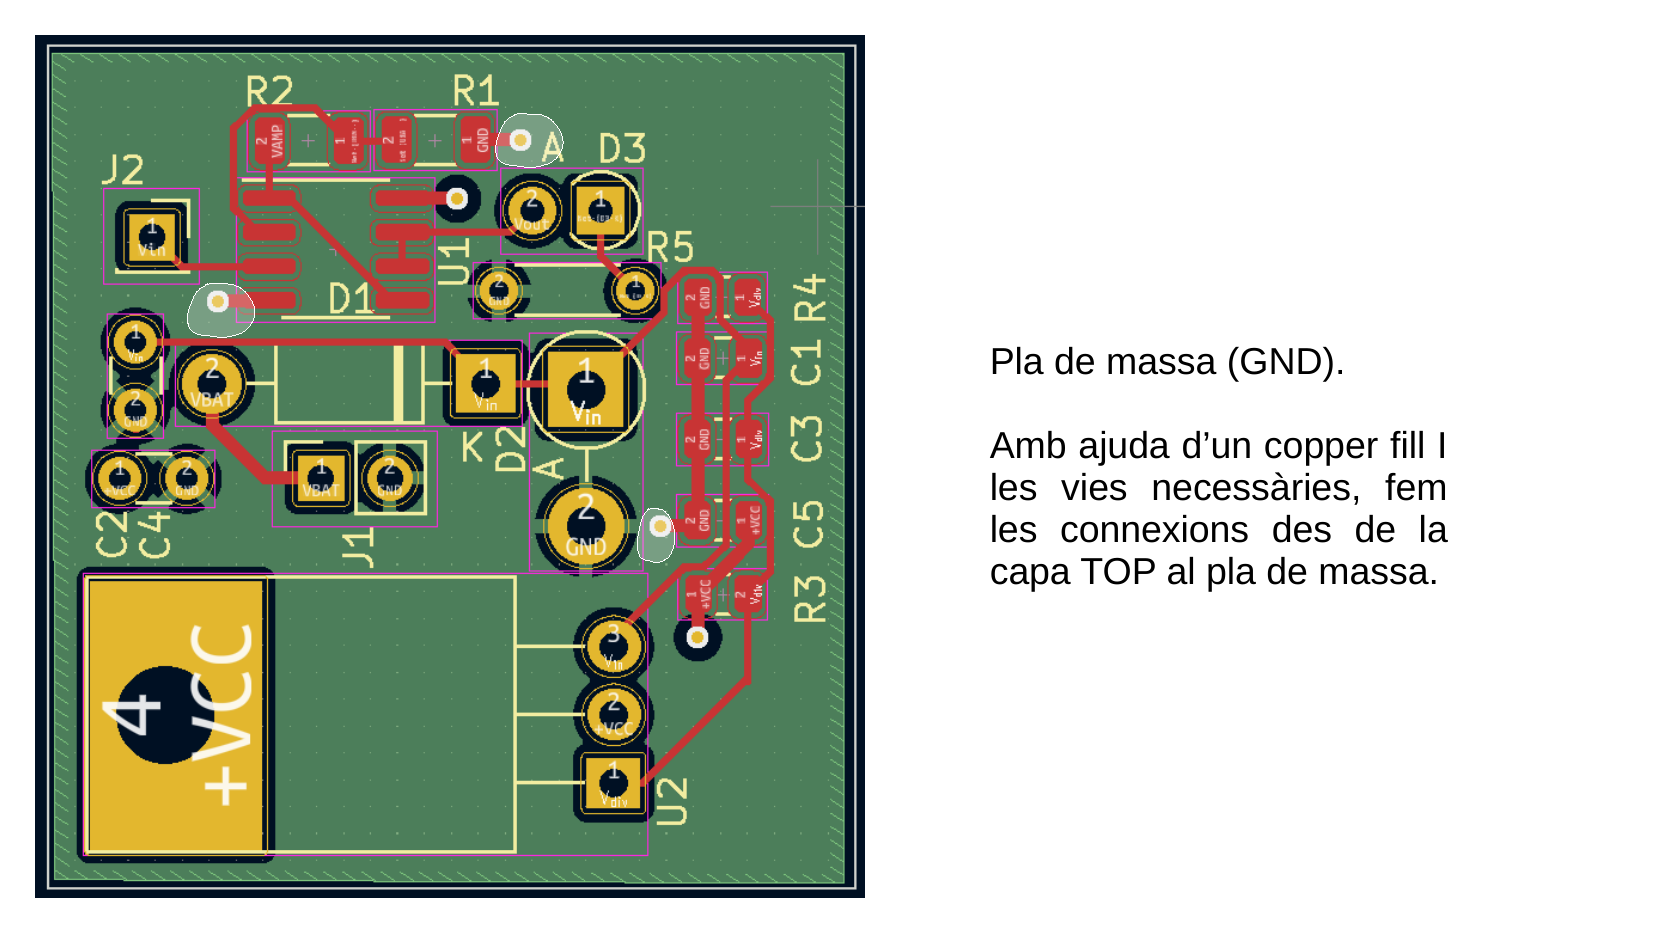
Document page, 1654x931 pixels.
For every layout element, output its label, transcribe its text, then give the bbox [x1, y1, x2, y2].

text_box [637, 508, 675, 563]
picture [35, 35, 865, 898]
text_box [187, 283, 255, 338]
text_box [495, 113, 564, 168]
text_box Pla de massa (GND). Amb ajuda d’un copper fill I les vies necessàries, fem les connexions des de la capa TOP al pla de massa. [975, 333, 1463, 601]
